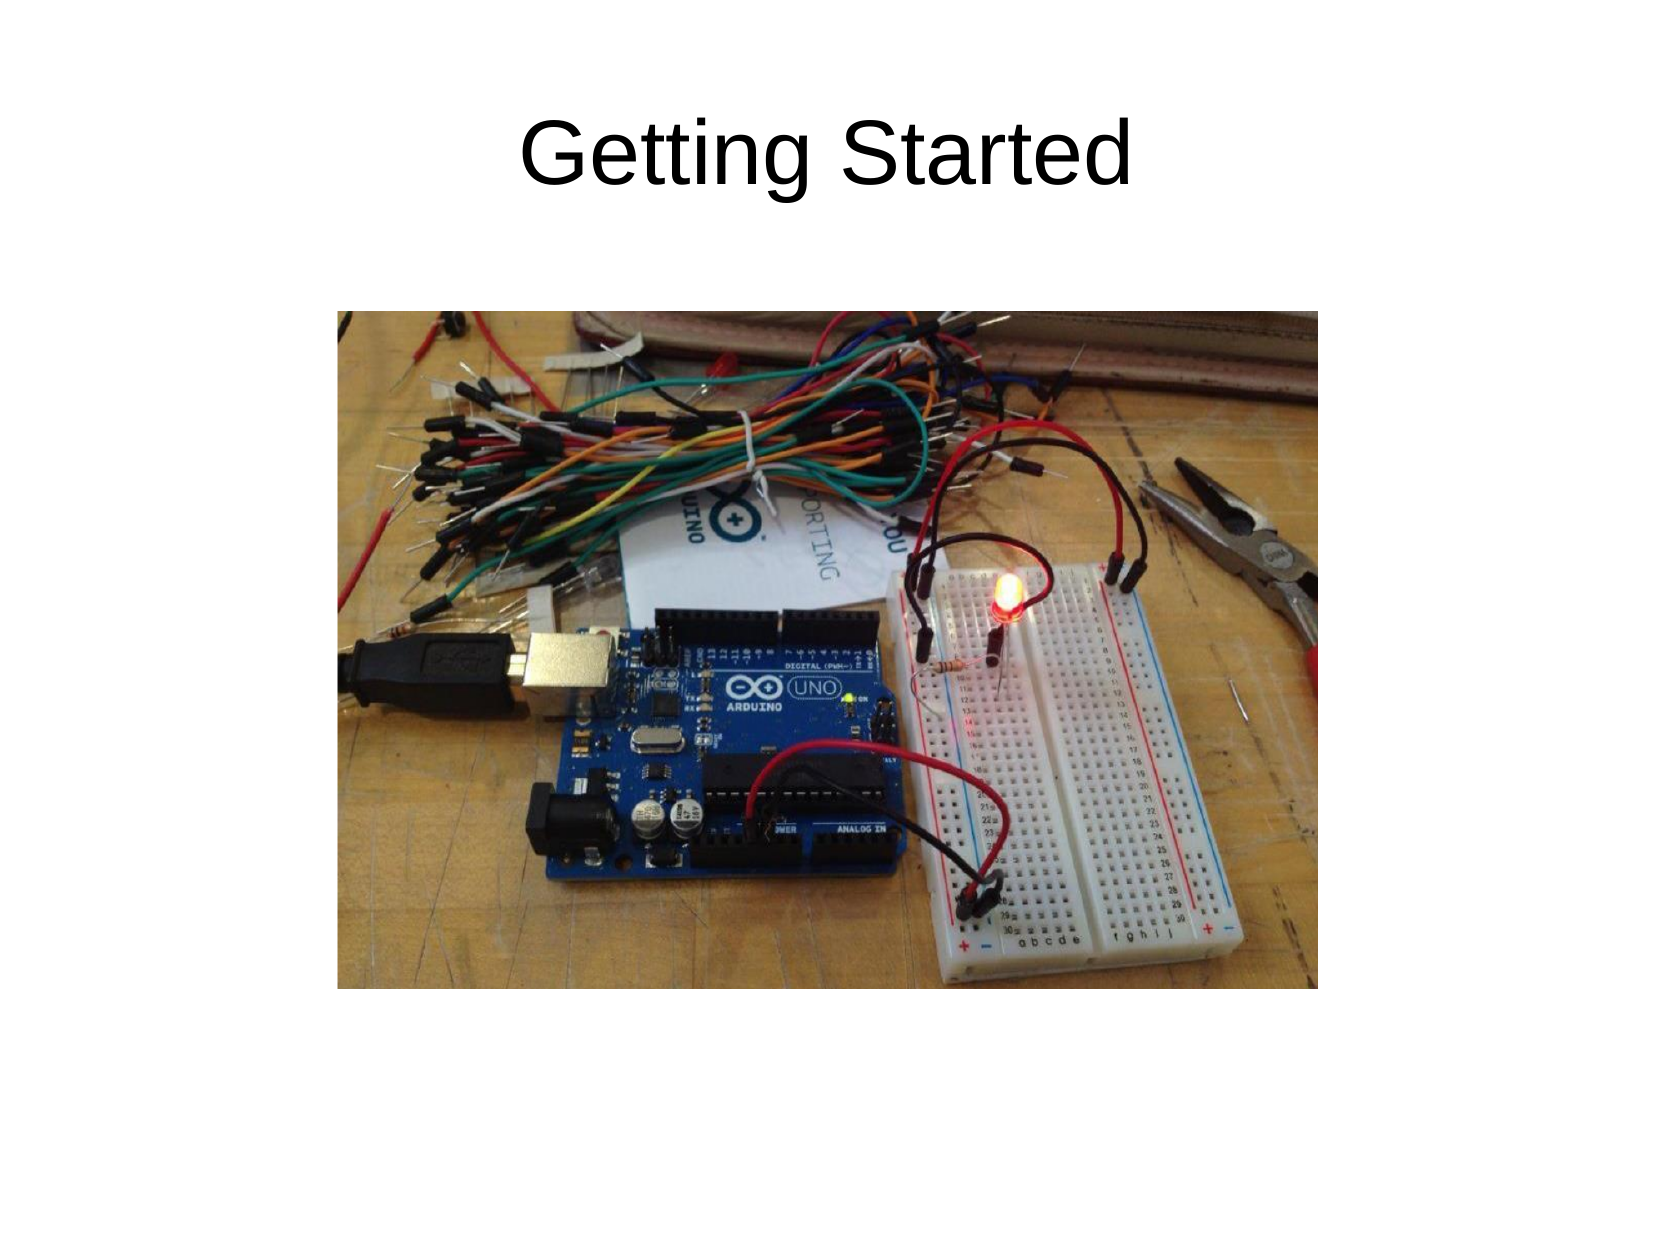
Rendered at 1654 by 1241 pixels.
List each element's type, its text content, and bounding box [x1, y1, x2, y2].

picture [335, 311, 1318, 989]
title Getting Started [82, 49, 1571, 257]
